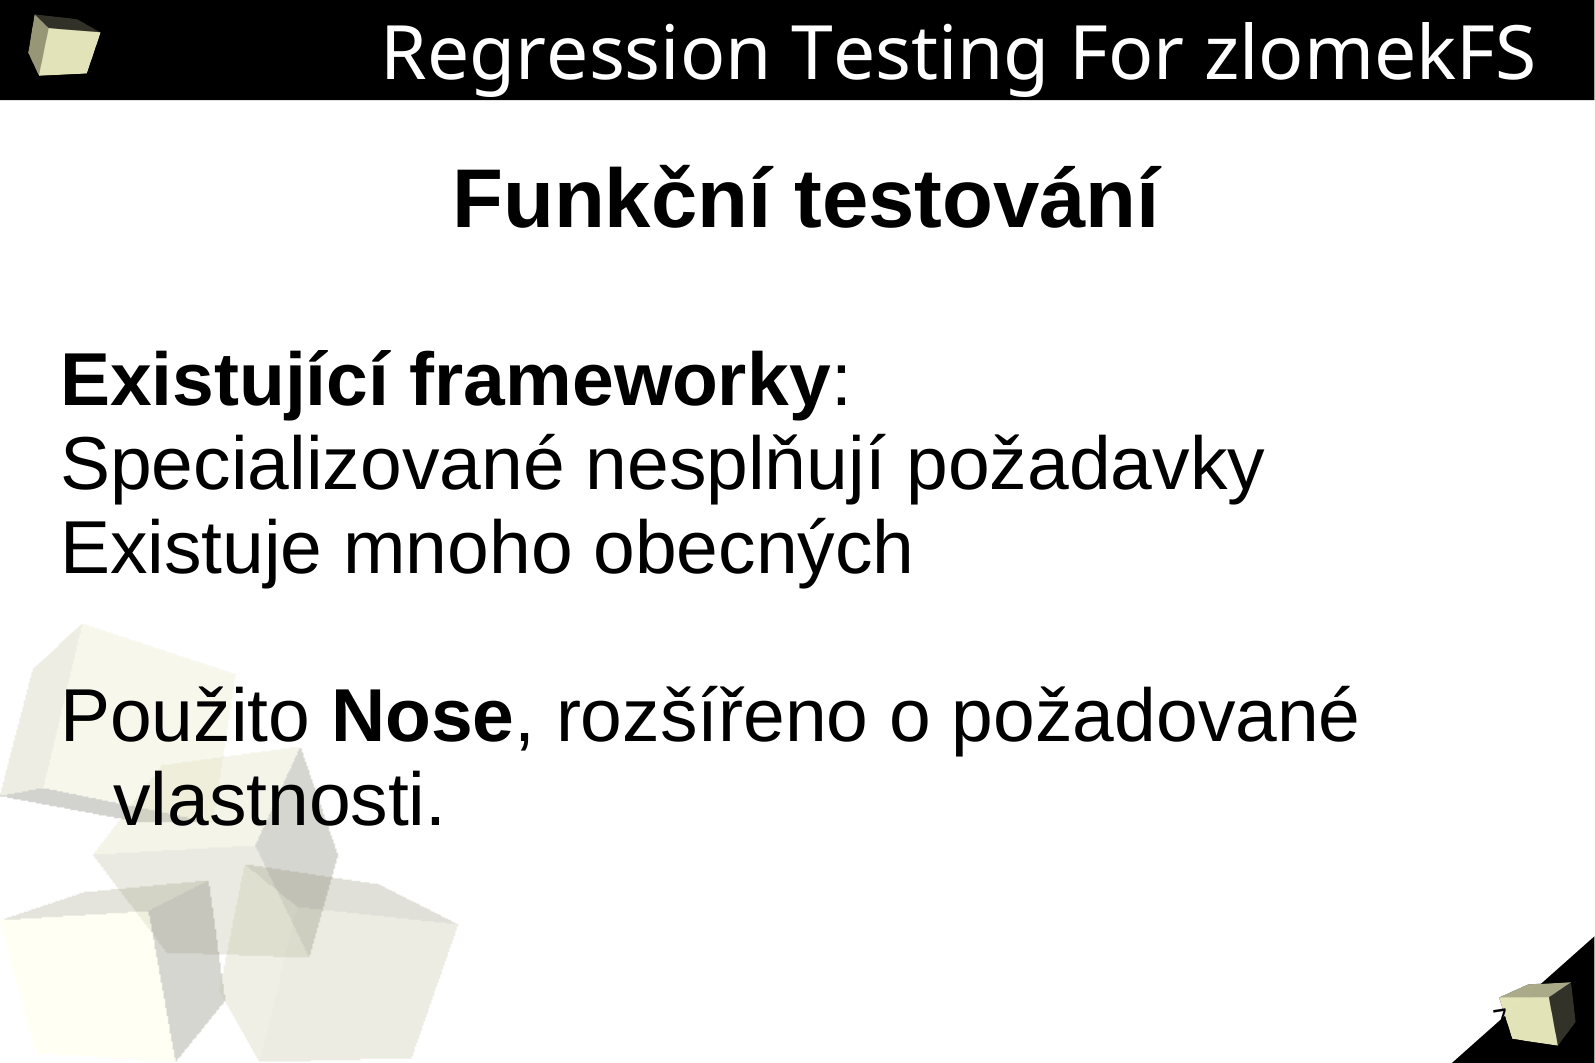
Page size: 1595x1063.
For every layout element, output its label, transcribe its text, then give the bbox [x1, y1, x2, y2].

picture [0, 623, 460, 1063]
title Regression Testing For zlomekFS [113, 0, 1538, 104]
list Funkční testování Existující frameworky: Specializované nesplňují požadavky Existuje mnoho obecných Použito Nose, rozšířeno o požadované vlastnosti. [42, 151, 1554, 1041]
